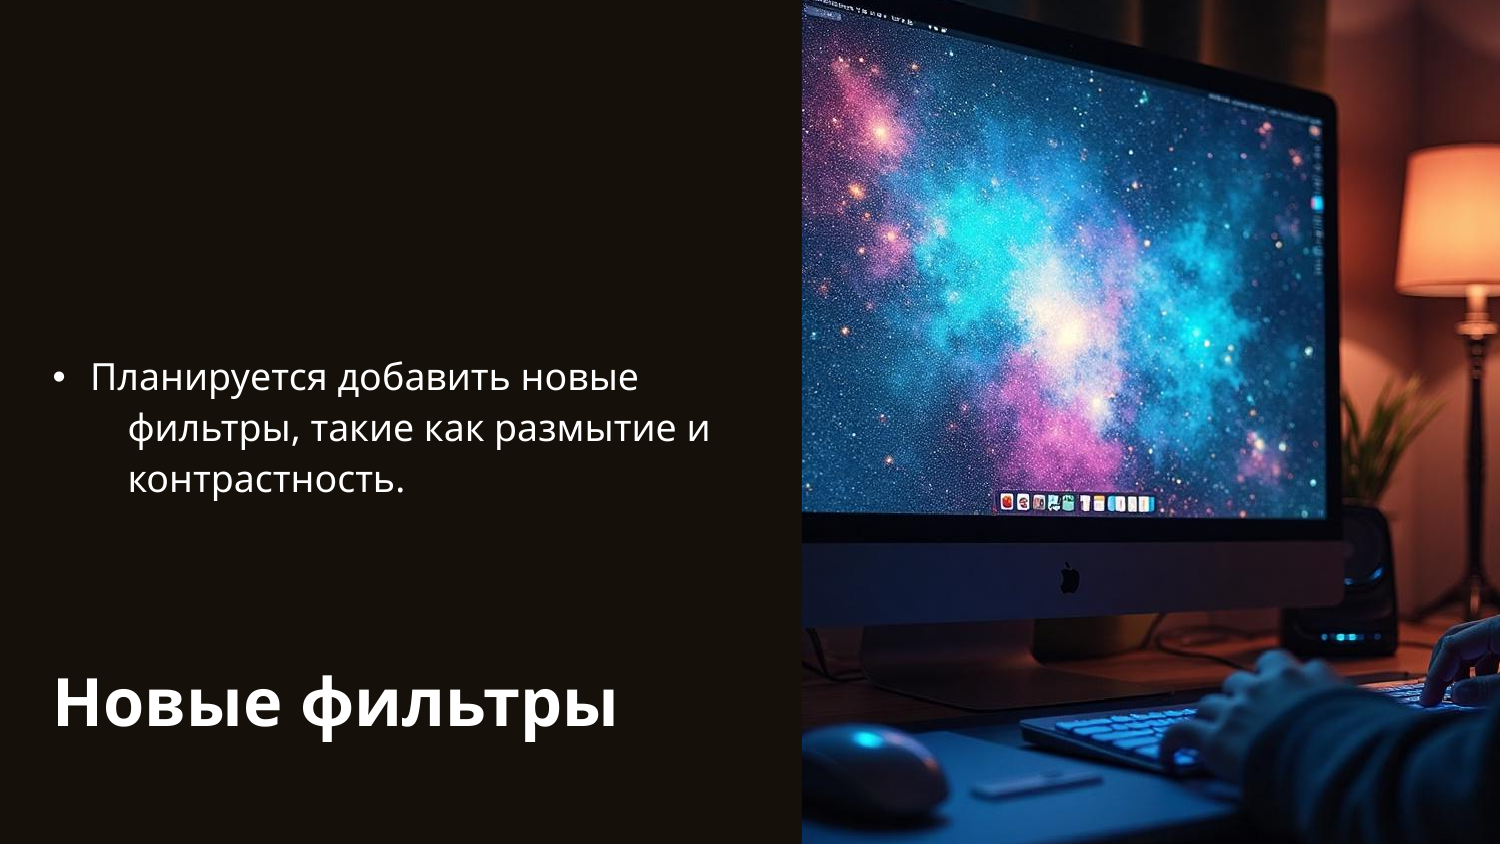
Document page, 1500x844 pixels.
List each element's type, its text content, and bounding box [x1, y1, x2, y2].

title Новые фильтры [37, 551, 750, 761]
picture [801, 0, 1500, 844]
subtitle Планируется добавить новые фильтры, такие как размытие и контрастность. [37, 54, 750, 519]
